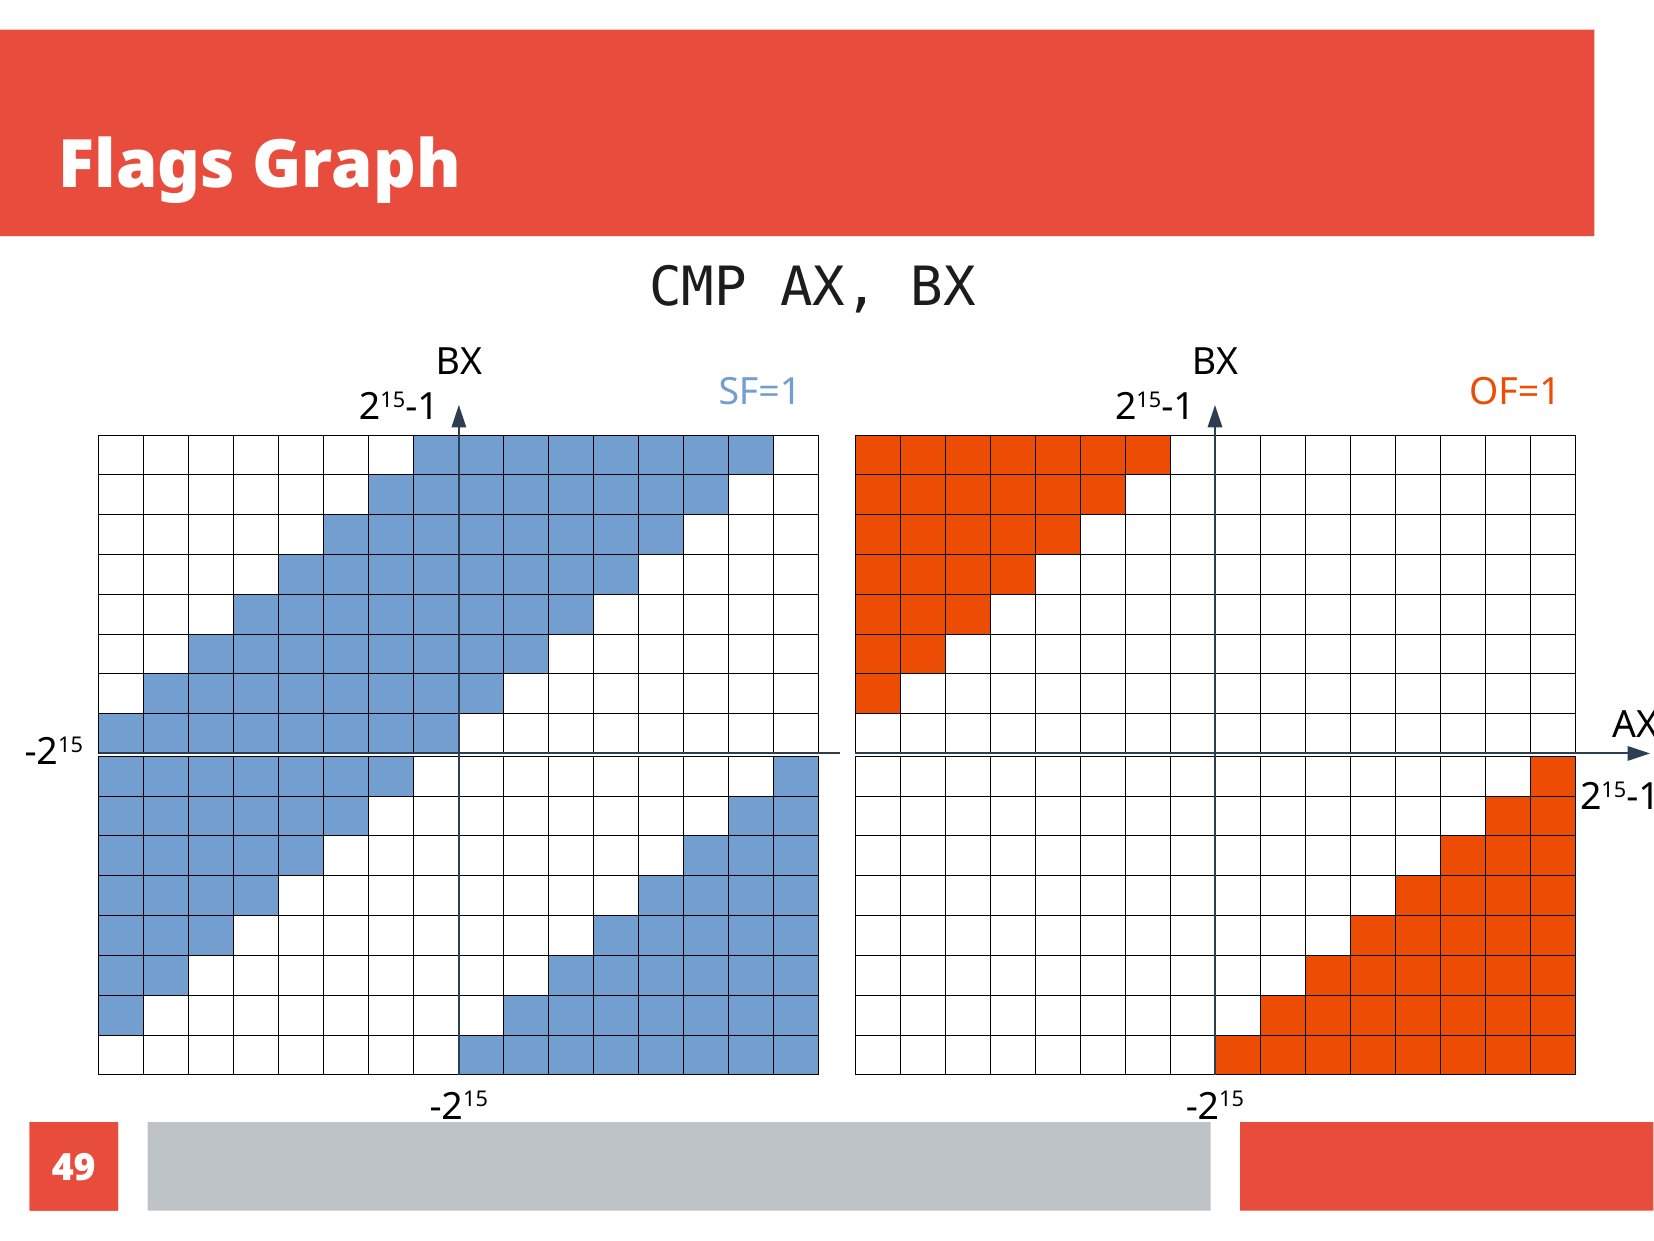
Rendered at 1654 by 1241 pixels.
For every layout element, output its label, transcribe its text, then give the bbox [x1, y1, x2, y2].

title Flags Graph [59, 59, 1595, 207]
text_box [98, 435, 458, 752]
text_box [460, 435, 773, 713]
text_box BX [413, 330, 504, 391]
text_box 215-1 [1110, 375, 1201, 436]
text_box SF=1 [715, 360, 806, 421]
text_box [460, 756, 819, 1075]
text_box AX [1590, 693, 1654, 754]
text_box OF=1 [1470, 360, 1561, 421]
list CMP AX, BX [60, 255, 1566, 351]
text_box [98, 756, 413, 1035]
text_box -215 [1170, 1074, 1261, 1135]
text_box [1216, 756, 1576, 1075]
text_box [855, 435, 1170, 713]
text_box -215 [413, 1074, 504, 1135]
text_box AX [1649, 716, 1654, 730]
text_box 215-1 [353, 375, 444, 436]
text_box BX [1170, 330, 1261, 391]
text_box -215 [8, 720, 99, 781]
text_box AX [1620, 715, 1628, 726]
text_box 215-1 [1575, 765, 1654, 826]
